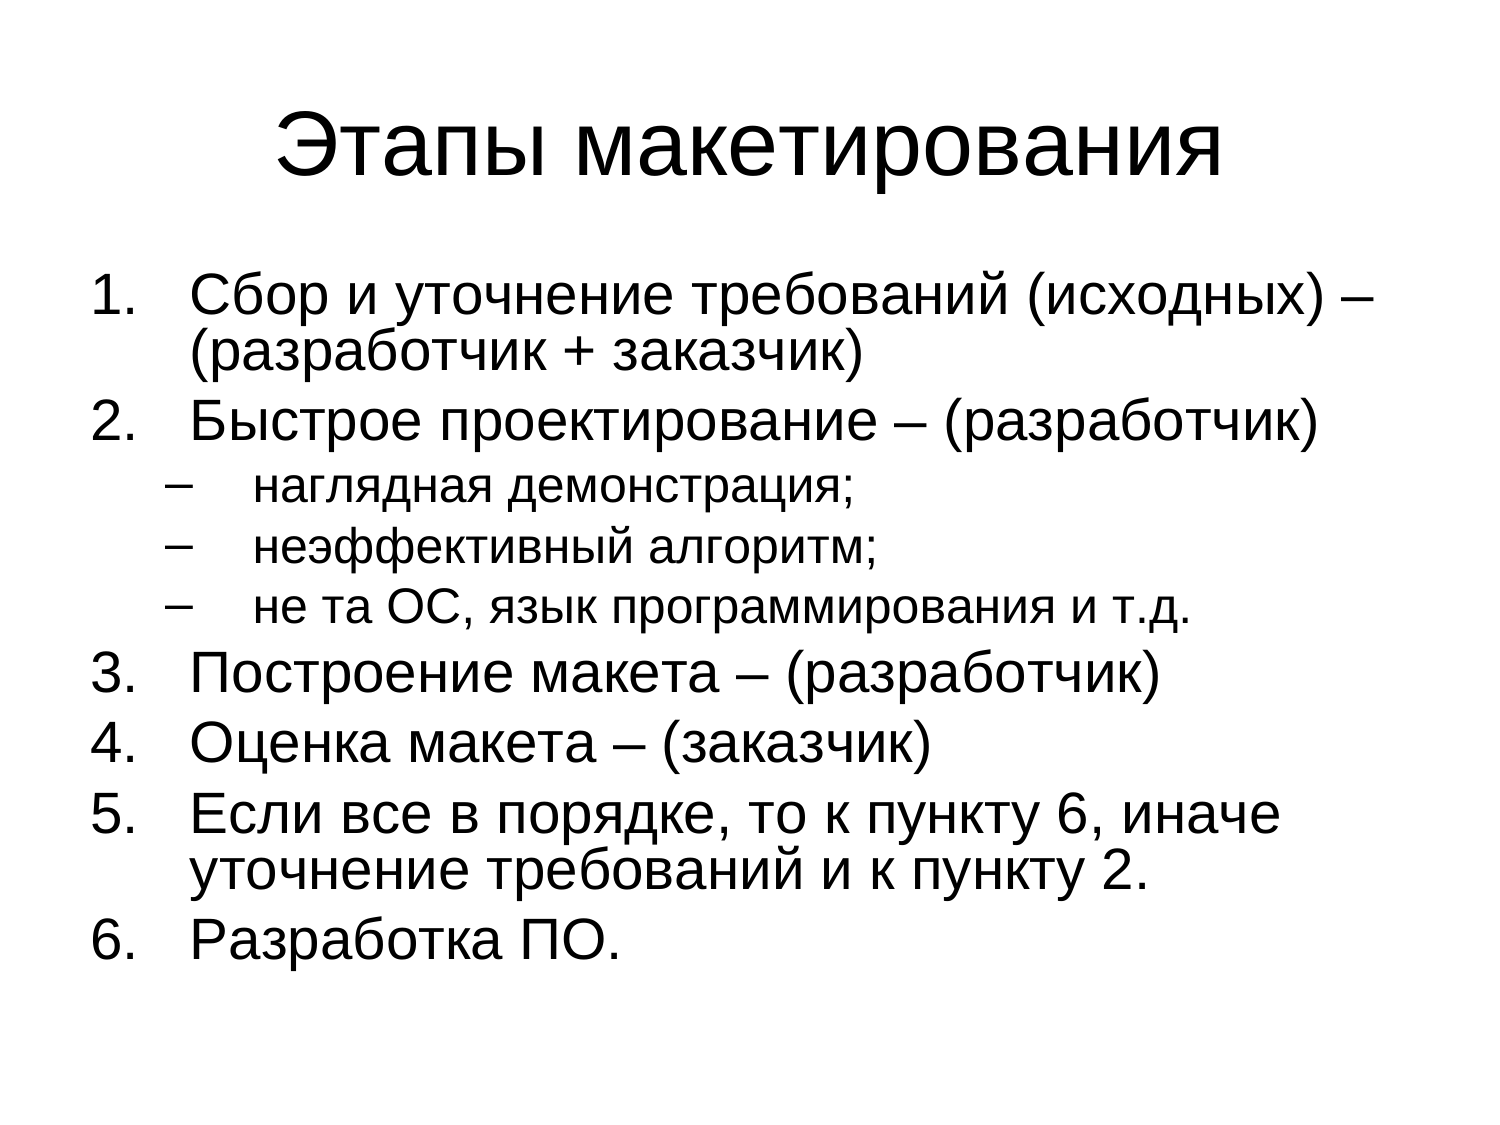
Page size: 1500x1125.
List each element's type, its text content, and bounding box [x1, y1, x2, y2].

title Этапы макетирования [75, 45, 1426, 233]
list Сбор и уточнение требований (исходных) – (разработчик + заказчик) Быстрое проектирование – (разработчик) наглядная демонстрация; неэффективный алгоритм; не та ОС, язык программирования и т.д. Построение макета – (разработчик) Оценка макета – (заказчик) Если все в порядке, то к пункту 6, иначе уточнение требований и к пункту 2. Разработка ПО. [75, 262, 1426, 1005]
